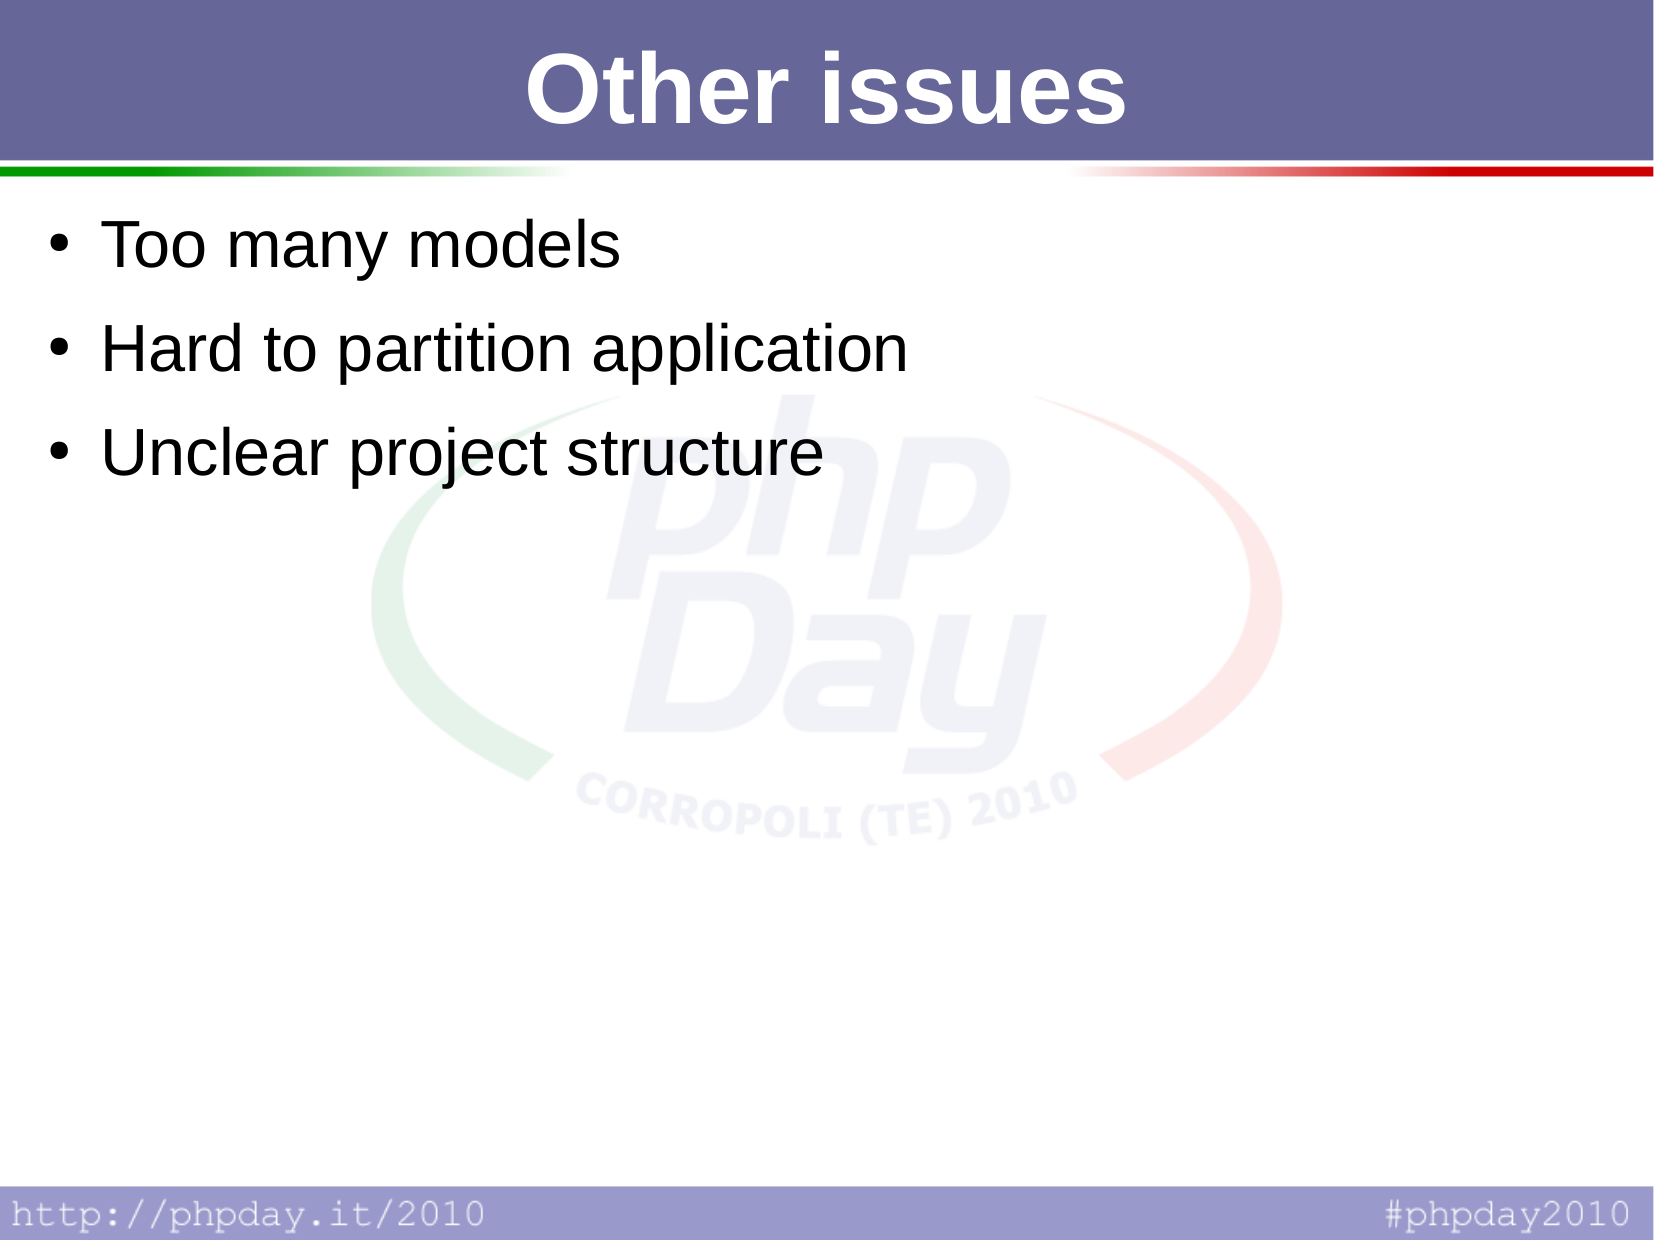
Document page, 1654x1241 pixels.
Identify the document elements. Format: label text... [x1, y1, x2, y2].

title Other issues [29, 7, 1625, 170]
list Too many models Hard to partition application Unclear project structure [29, 206, 1625, 1094]
picture [0, 0, 1654, 1240]
